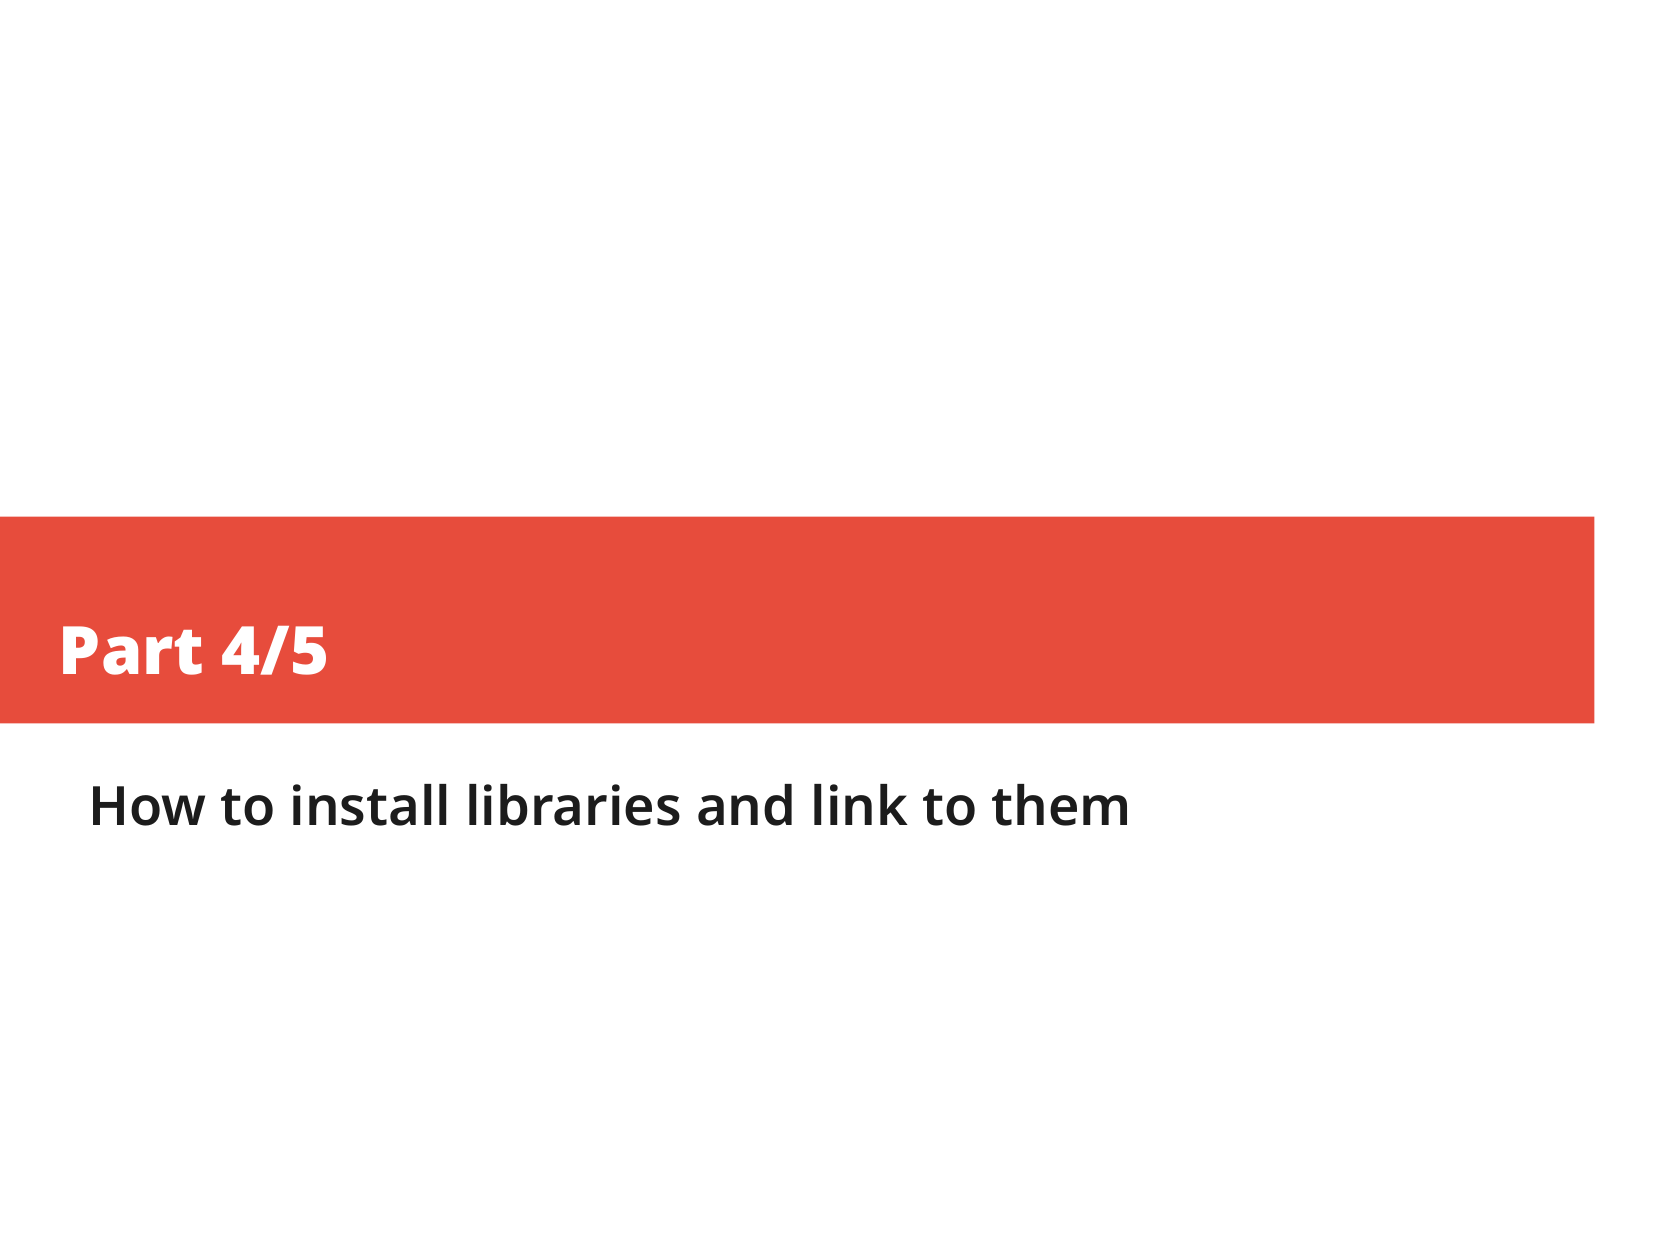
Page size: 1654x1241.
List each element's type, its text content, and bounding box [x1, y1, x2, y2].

list How to install libraries and link to them [88, 767, 1595, 1182]
title Part 4/5 [59, 546, 1595, 694]
